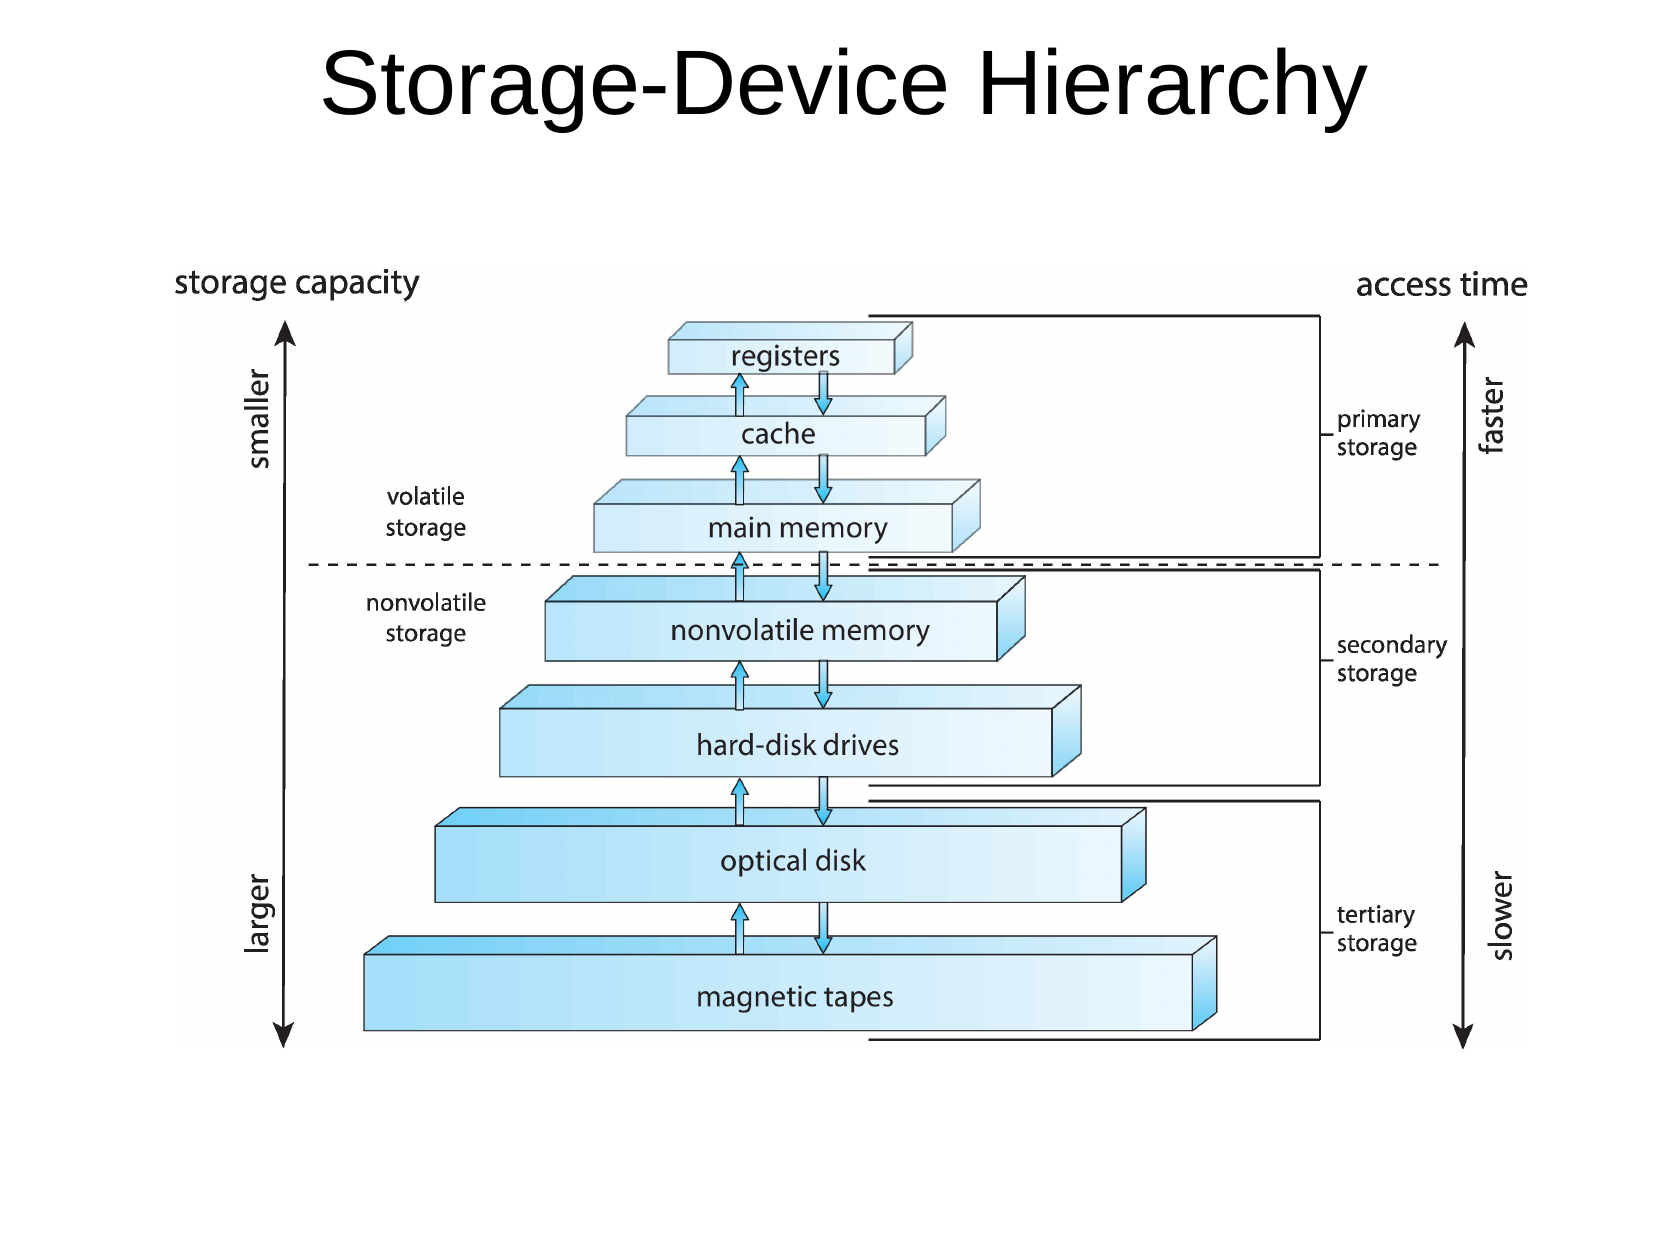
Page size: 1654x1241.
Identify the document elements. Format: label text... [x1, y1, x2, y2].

title Storage-Device Hierarchy [82, 35, 1571, 141]
picture [174, 263, 1528, 1049]
